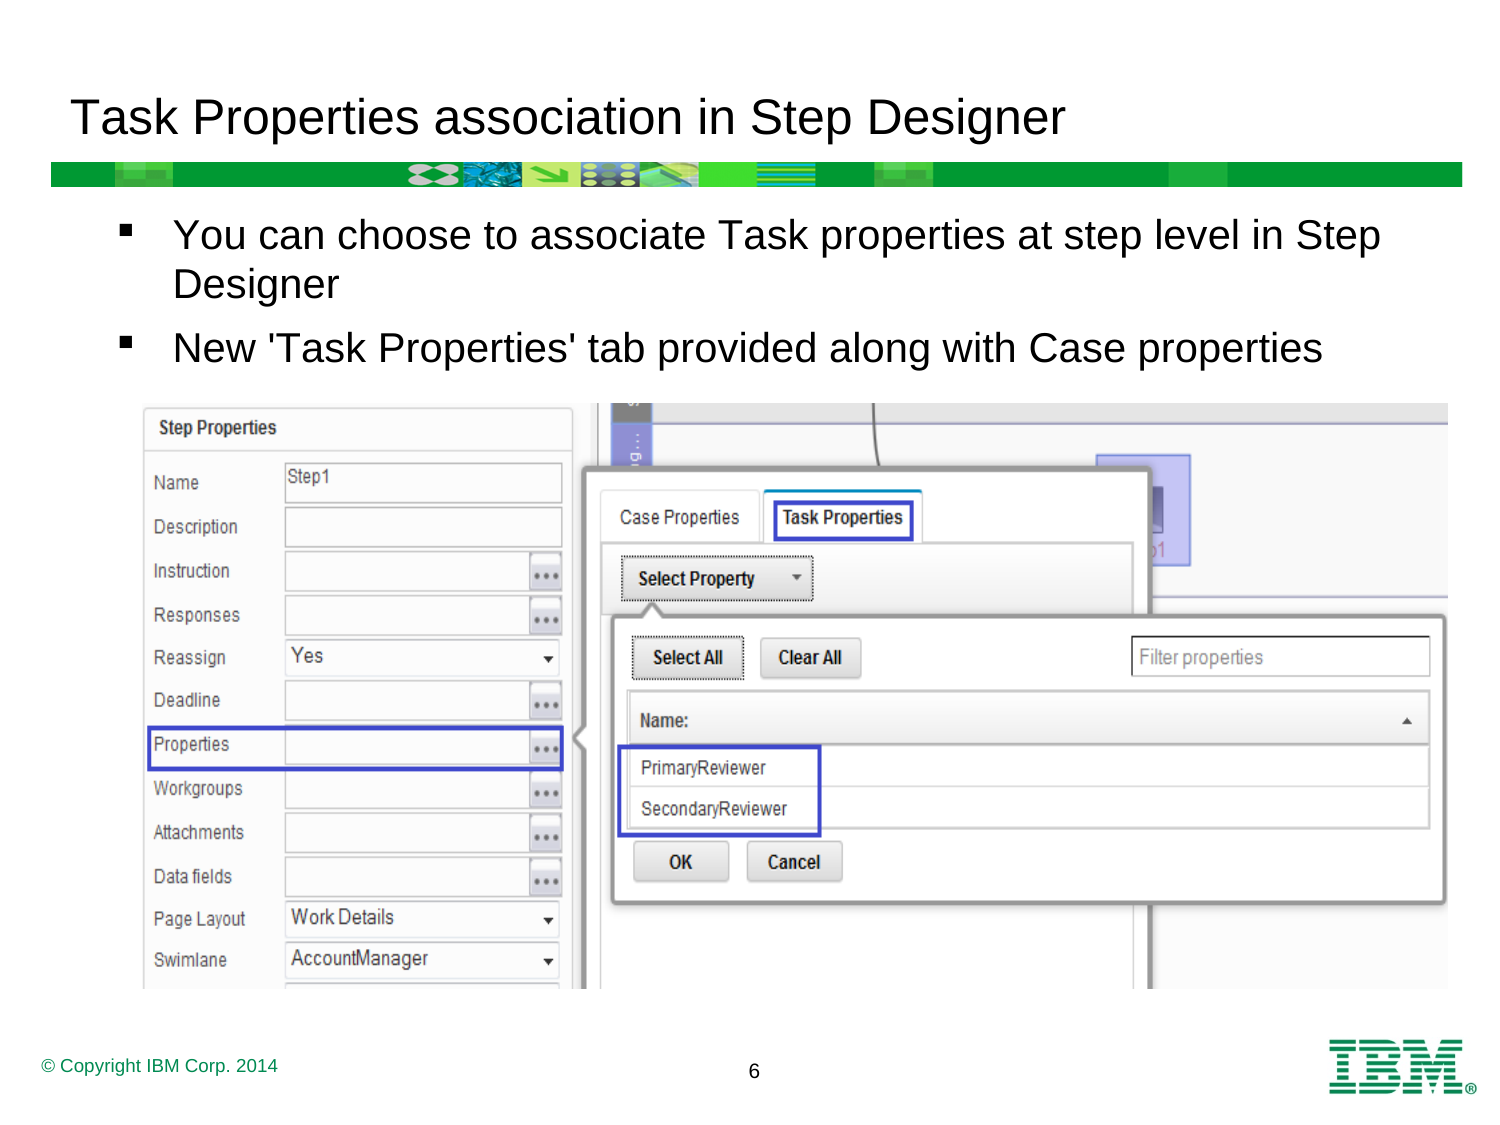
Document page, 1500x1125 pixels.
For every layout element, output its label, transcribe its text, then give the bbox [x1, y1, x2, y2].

picture [1327, 1037, 1479, 1096]
title Task Properties association in Step Designer [37, 45, 1388, 188]
picture [142, 403, 1448, 989]
picture [50, 161, 1463, 189]
list You can choose to associate Task properties at step level in Step Designer New 'Task Properties' tab provided along with Case properties [60, 210, 1426, 1006]
